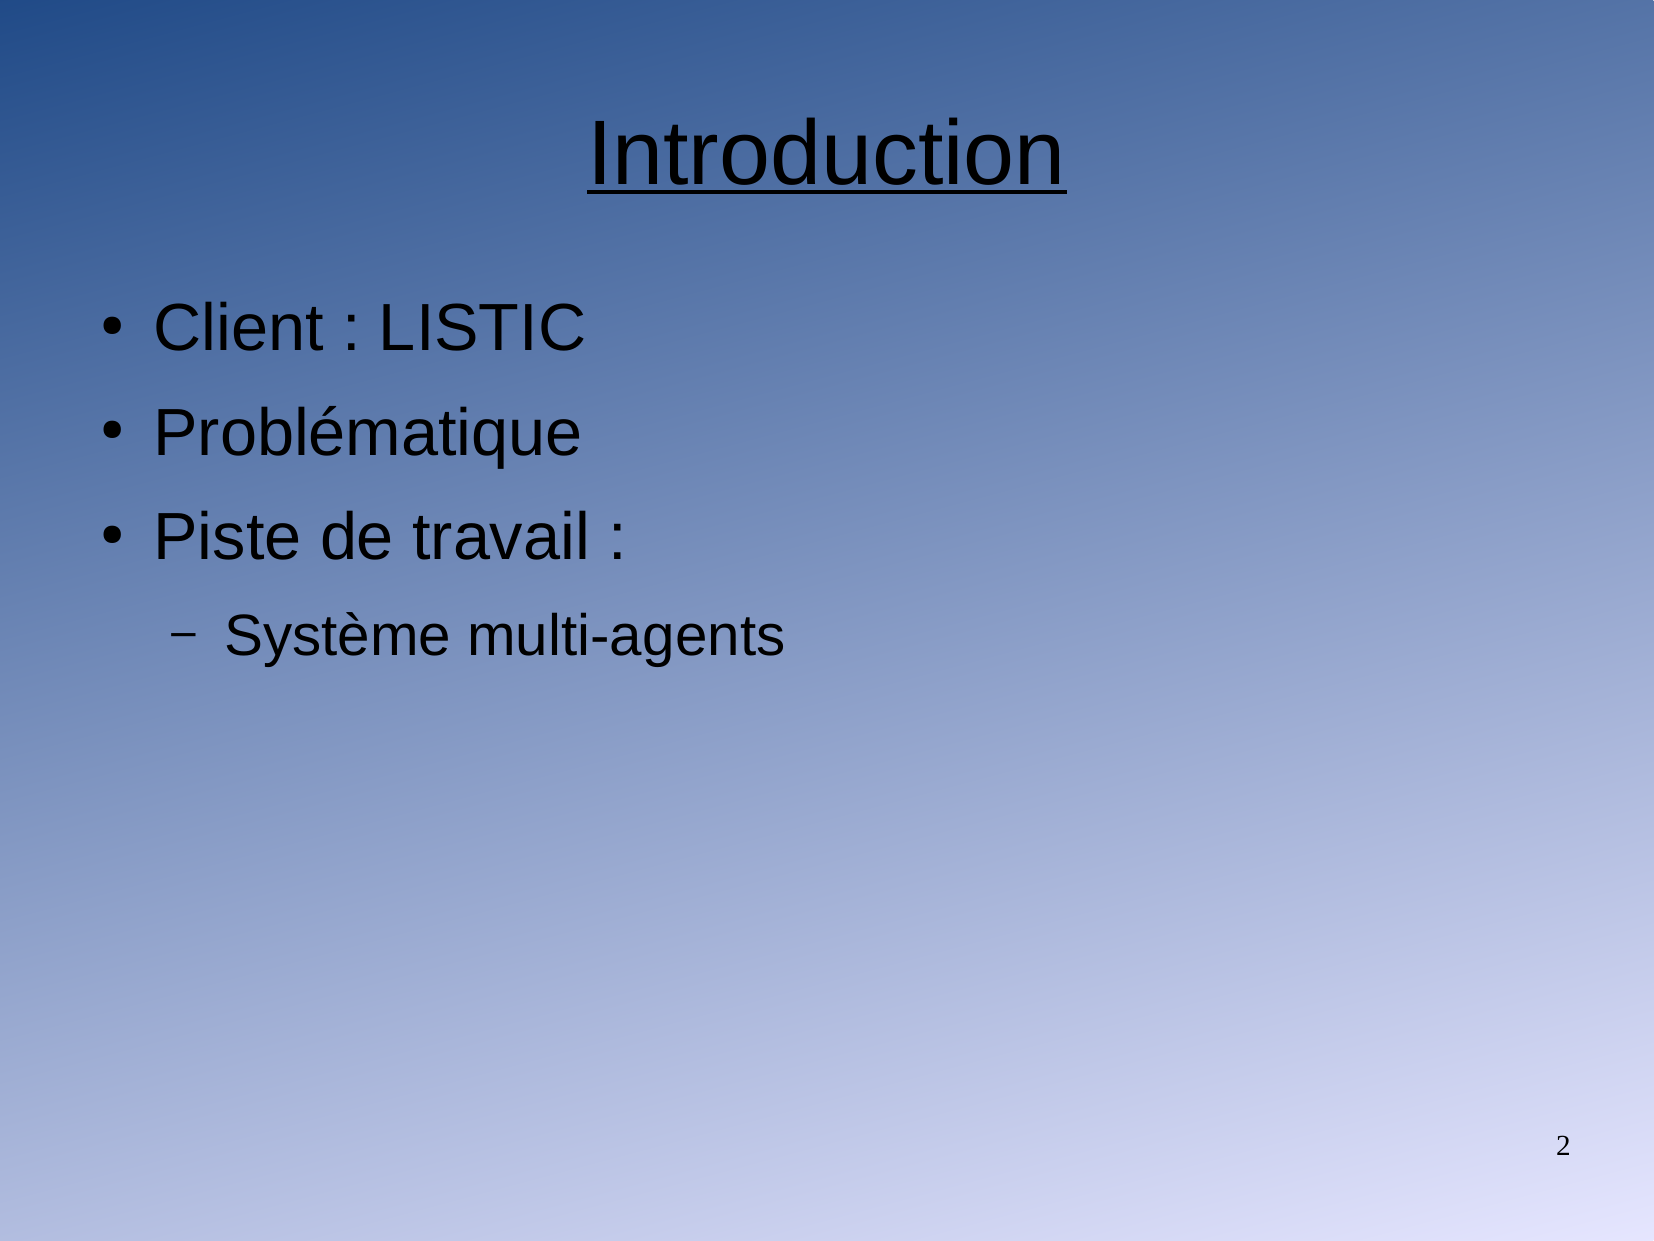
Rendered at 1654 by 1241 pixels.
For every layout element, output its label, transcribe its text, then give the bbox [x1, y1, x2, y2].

title Introduction [82, 49, 1571, 257]
list Client : LISTIC Problématique Piste de travail : Système multi-agents [82, 290, 1571, 1010]
